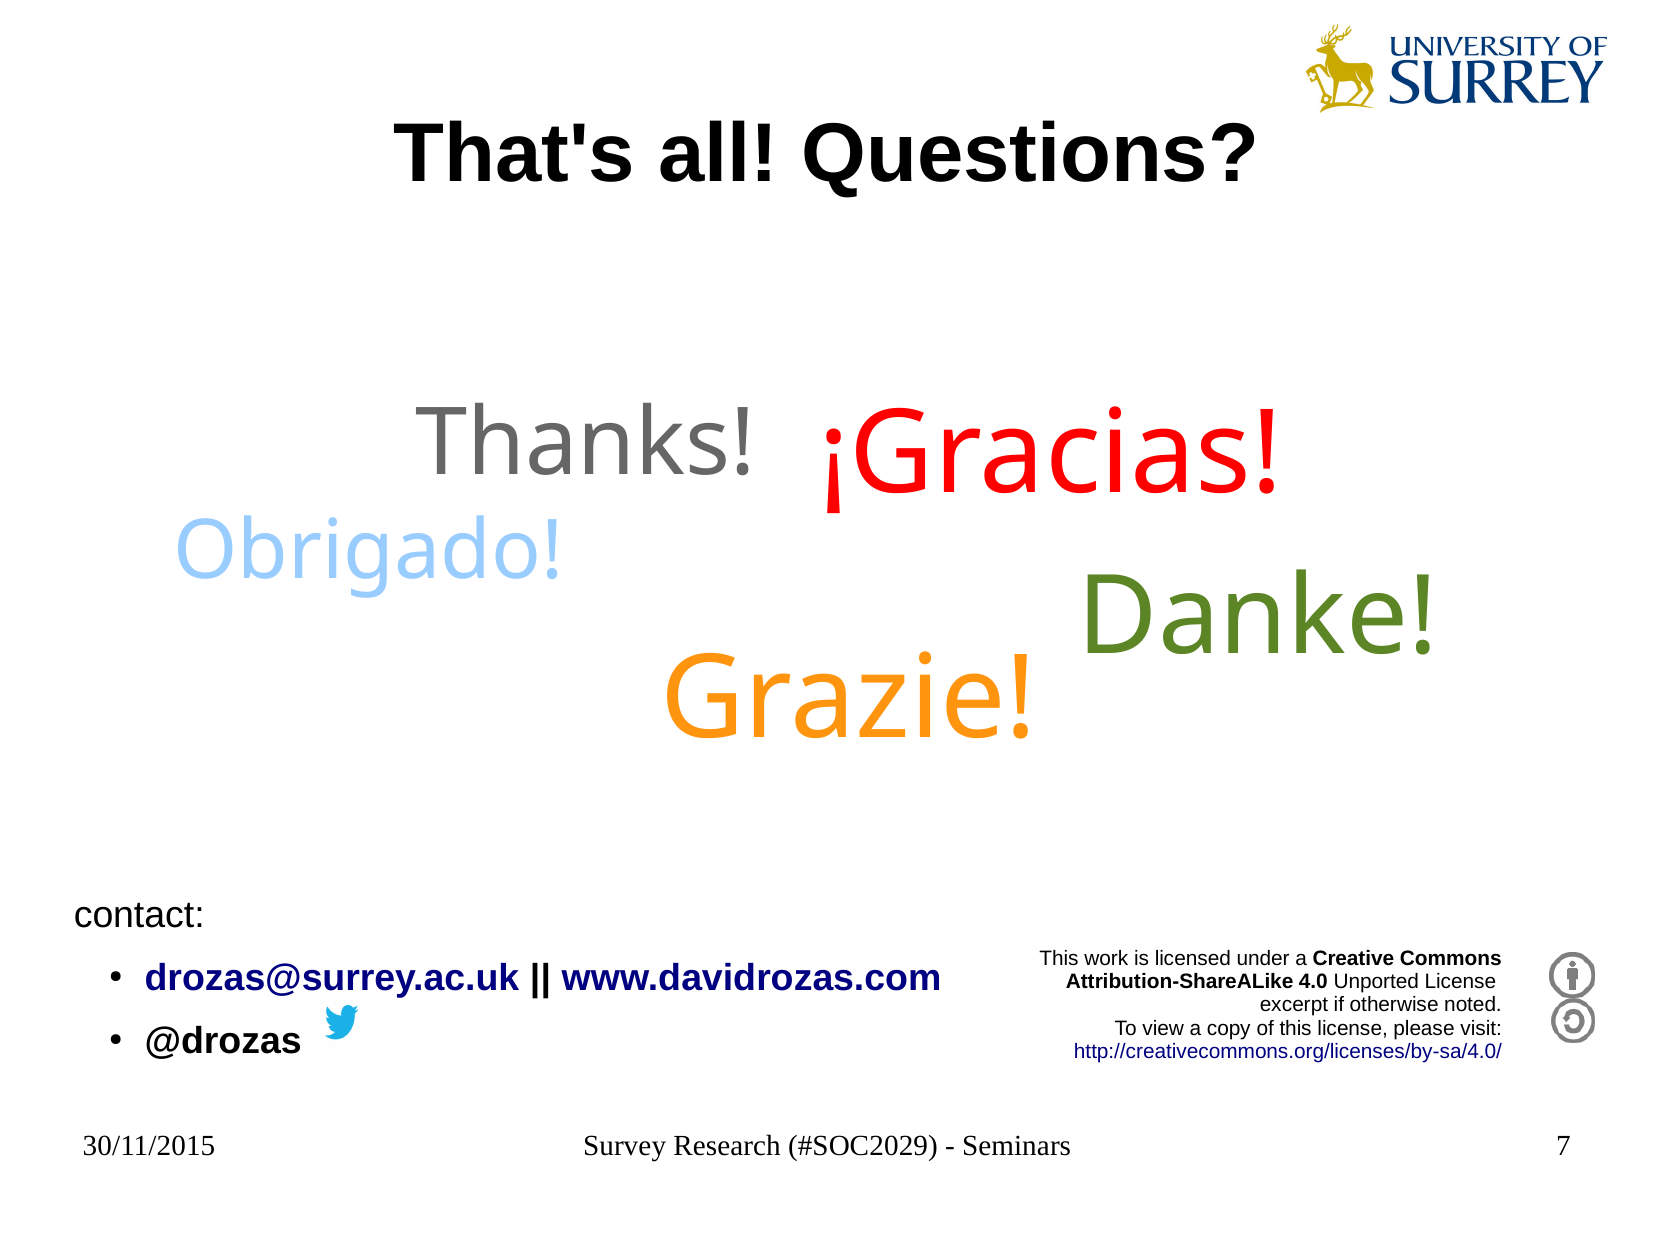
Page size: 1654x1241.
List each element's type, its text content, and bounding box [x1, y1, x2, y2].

picture [318, 992, 365, 1052]
title Danke! [1062, 513, 1453, 709]
title Grazie! [646, 602, 1052, 783]
title Thanks! [368, 333, 804, 544]
title Obrigado! [158, 448, 579, 644]
text_box This work is licensed under a Creative Commons Attribution-ShareALike 4.0 Unported License excerpt if otherwise noted. To view a copy of this license, please visit: http://creativecommons.org/licenses/by-sa/4.0/ [1201, 938, 1518, 1095]
picture [1306, 23, 1607, 113]
title That's all! Questions? [82, 49, 1571, 257]
text_box contact: drozas@surrey.ac.uk || www.davidrozas.com @drozas [23, 865, 1201, 1123]
title ¡Gracias! [803, 342, 1299, 553]
picture [1549, 952, 1595, 1044]
